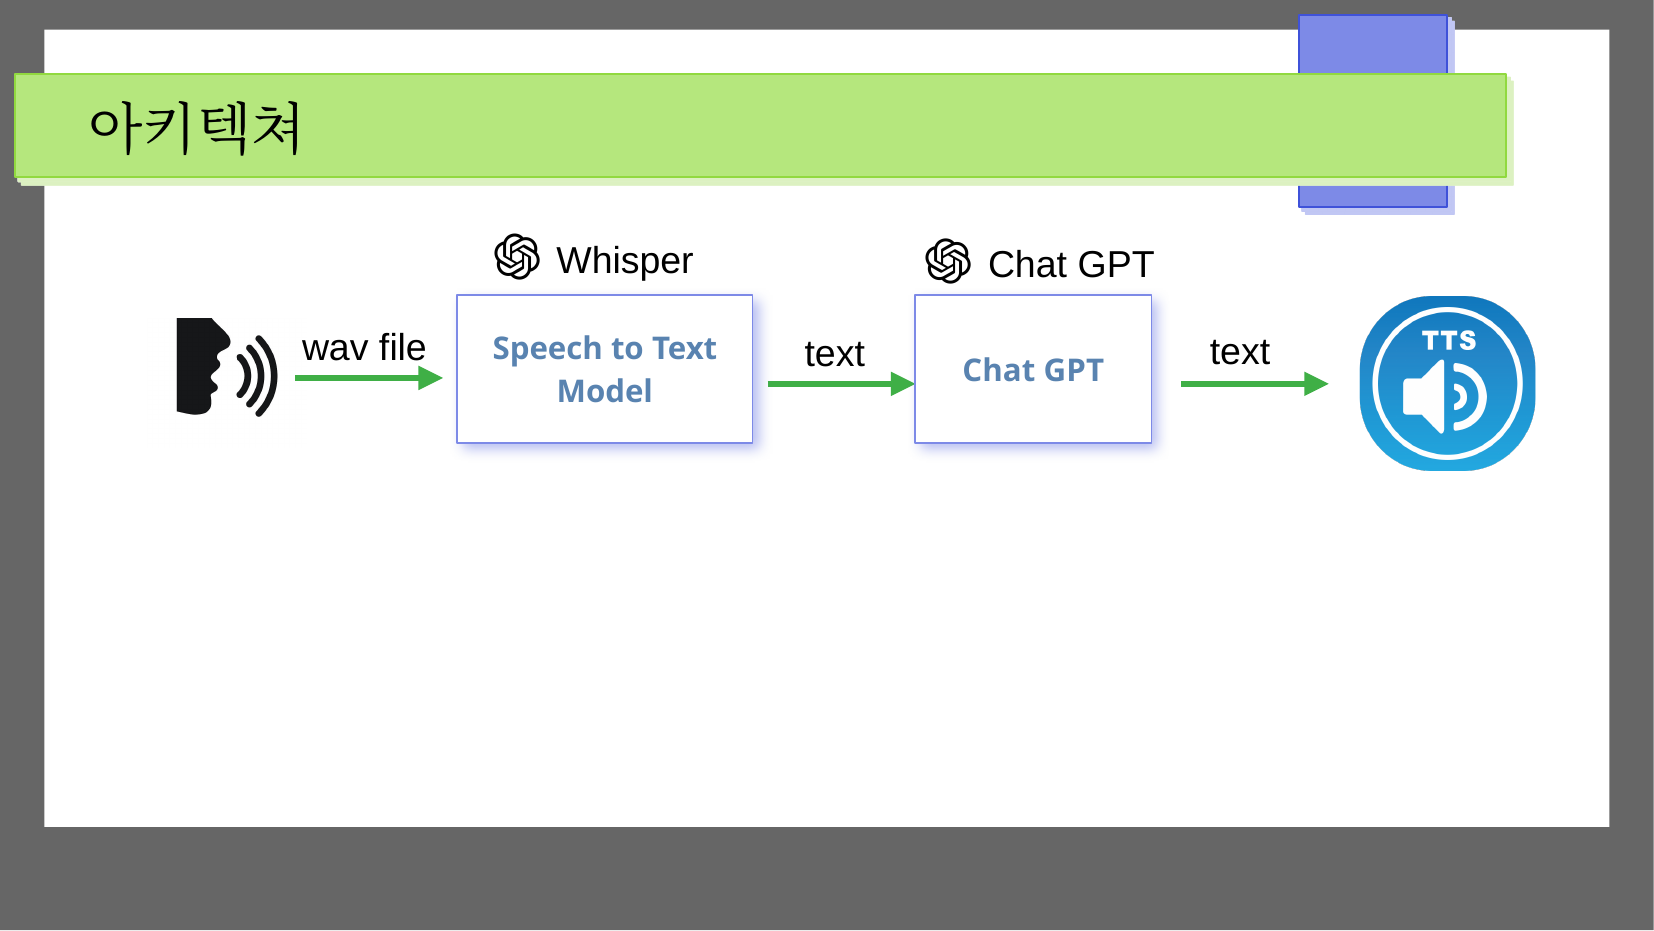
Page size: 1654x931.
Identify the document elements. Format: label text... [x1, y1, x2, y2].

title 아키텍쳐 [88, 73, 1506, 178]
text_box text [1195, 323, 1314, 383]
text_box wav file [287, 318, 442, 376]
picture [903, 236, 973, 287]
text_box Chat GPT [915, 295, 1152, 443]
text_box Chat GPT [973, 236, 1170, 294]
text_box Whisper [541, 231, 709, 289]
picture [472, 231, 541, 282]
text_box text [789, 324, 880, 382]
picture [147, 318, 307, 448]
text_box Speech to Text Model [457, 295, 753, 443]
picture [1359, 295, 1536, 472]
